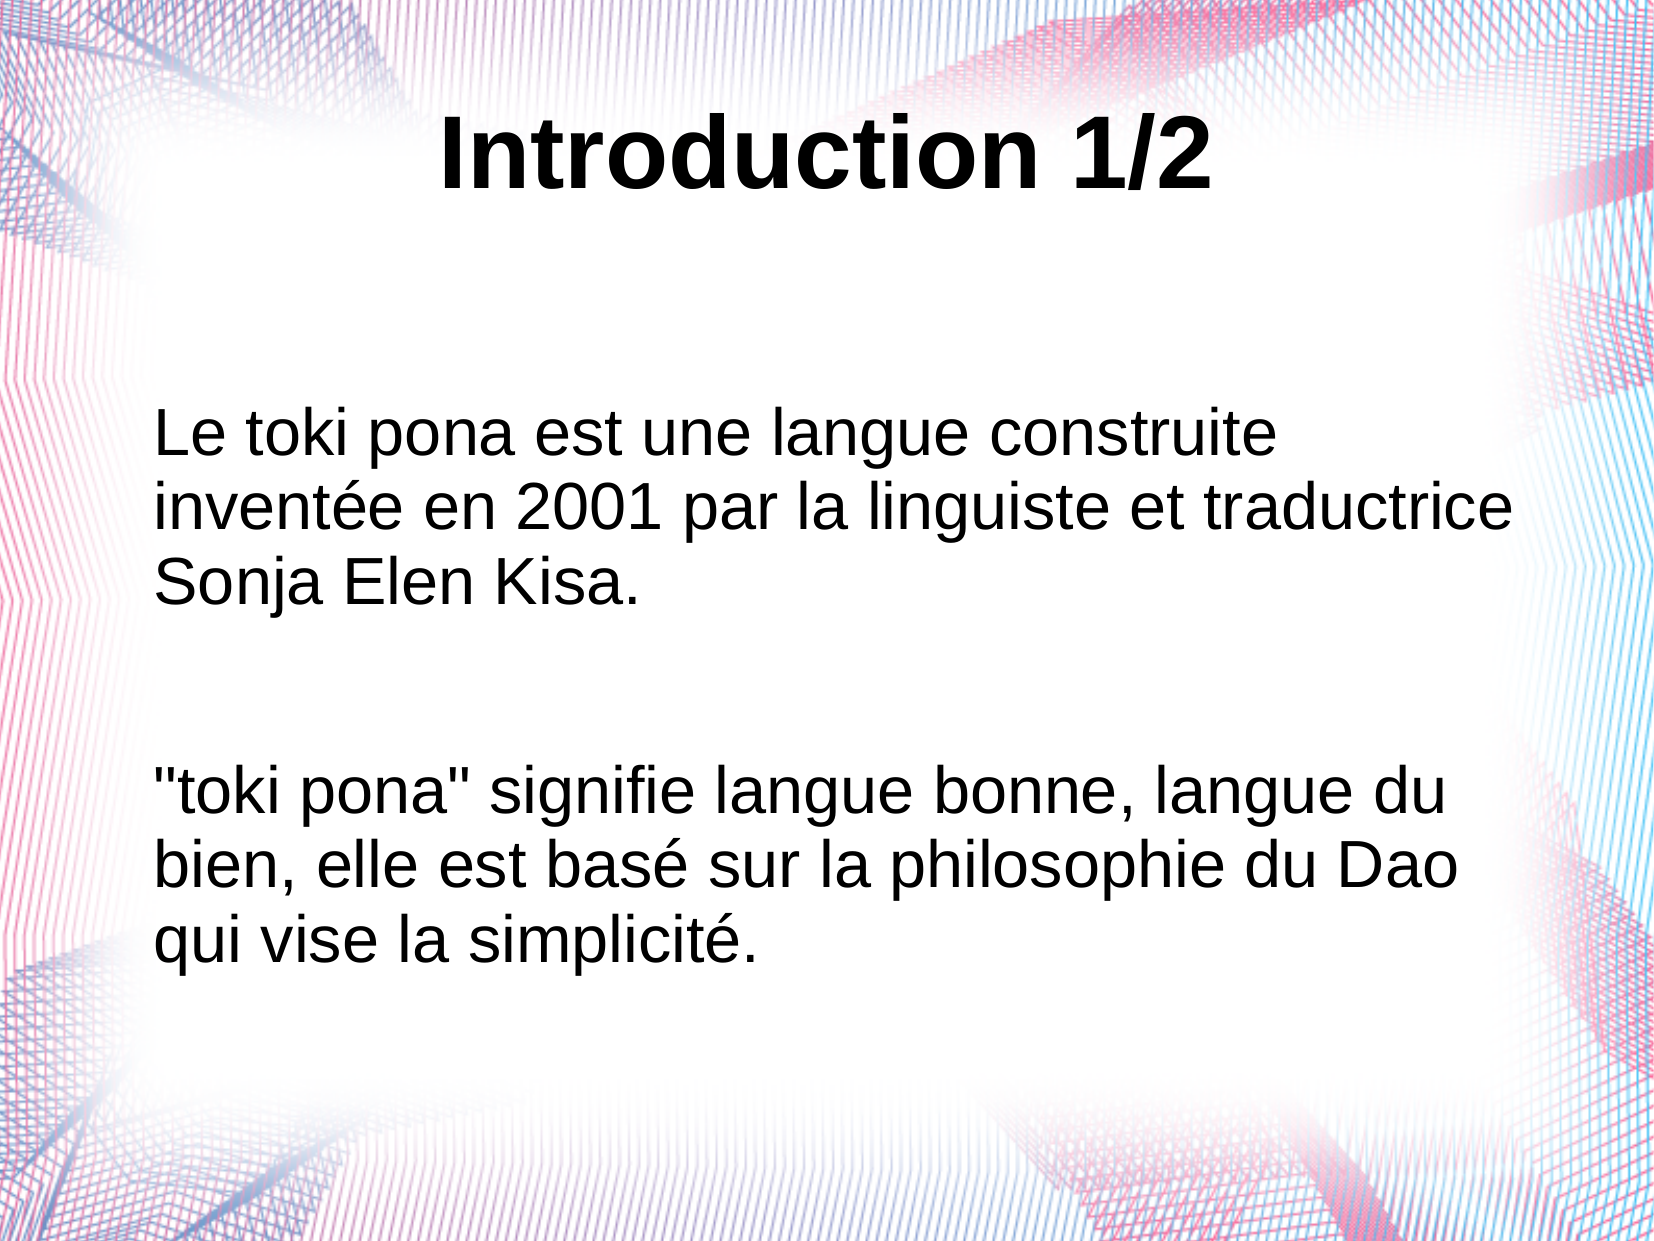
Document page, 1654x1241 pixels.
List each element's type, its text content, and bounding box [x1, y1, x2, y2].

title Introduction 1/2 [82, 49, 1571, 257]
list Le toki pona est une langue construite inventée en 2001 par la linguiste et traductrice Sonja Elen Kisa. "toki pona" signifie langue bonne, langue du bien, elle est basé sur la philosophie du Dao qui vise la simplicité. [82, 290, 1538, 1082]
picture [0, 0, 1654, 1241]
